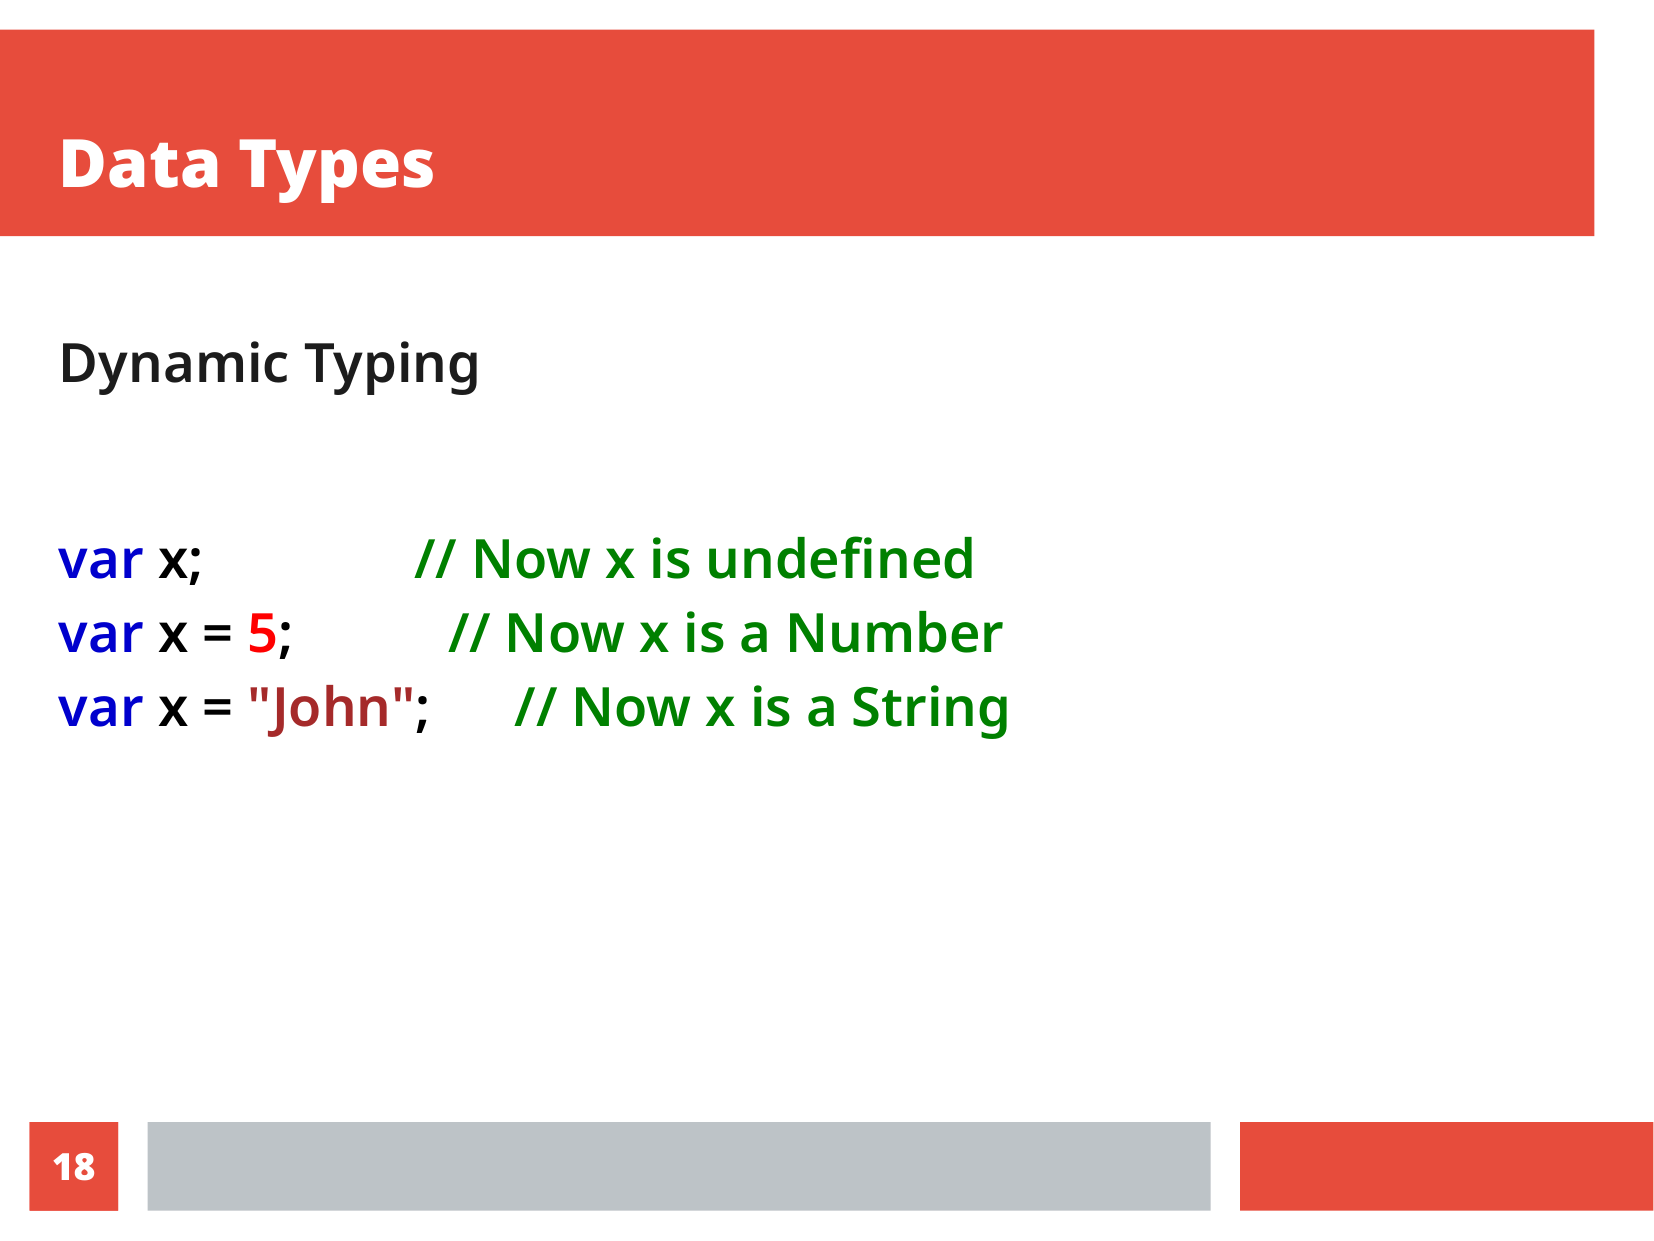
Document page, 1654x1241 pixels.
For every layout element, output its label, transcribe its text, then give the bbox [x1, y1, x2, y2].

list Dynamic Typing var x; // Now x is undefined var x = 5; // Now x is a Number var x = "John"; // Now x is a String [59, 324, 1565, 1093]
title Data Types [59, 59, 1595, 207]
